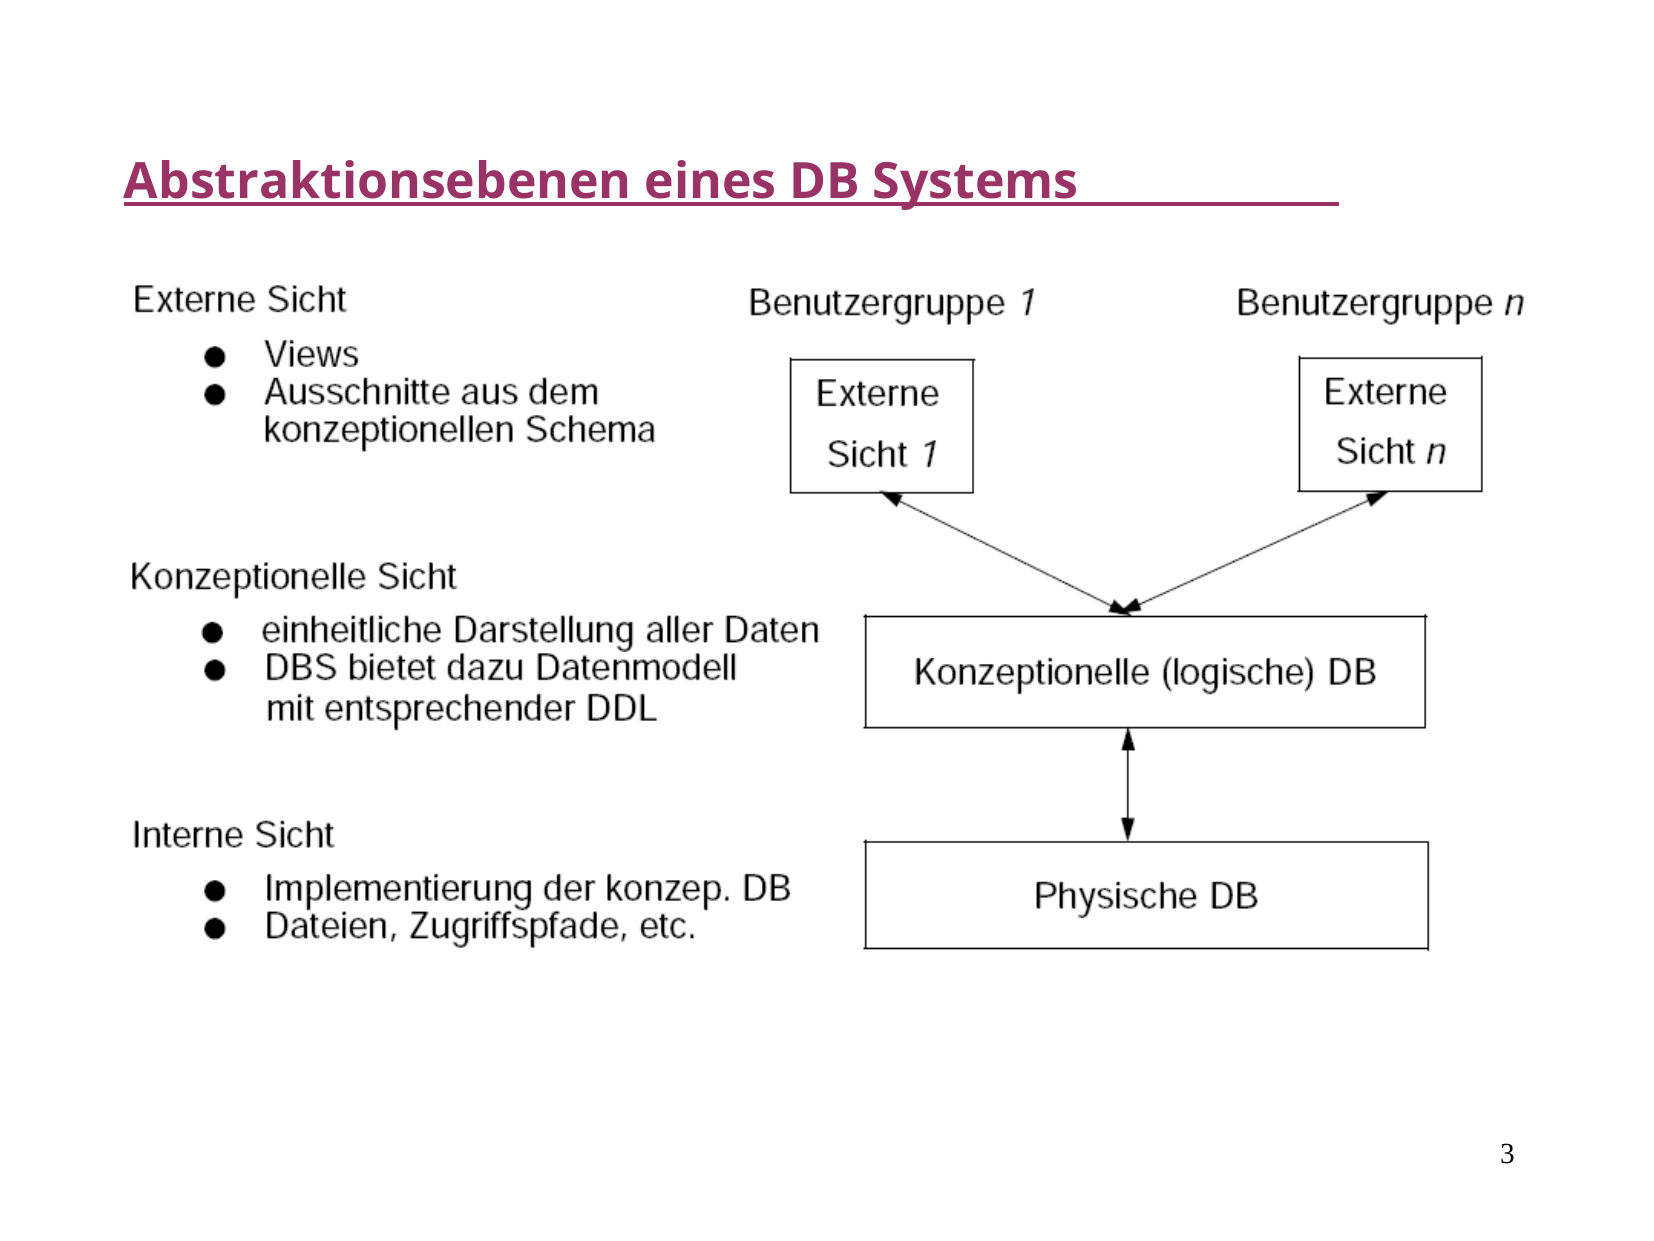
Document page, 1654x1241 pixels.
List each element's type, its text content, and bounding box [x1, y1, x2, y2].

title Abstraktionsebenen eines DB Systems [124, 110, 1530, 249]
chart [124, 261, 1530, 1103]
picture [125, 270, 1535, 973]
